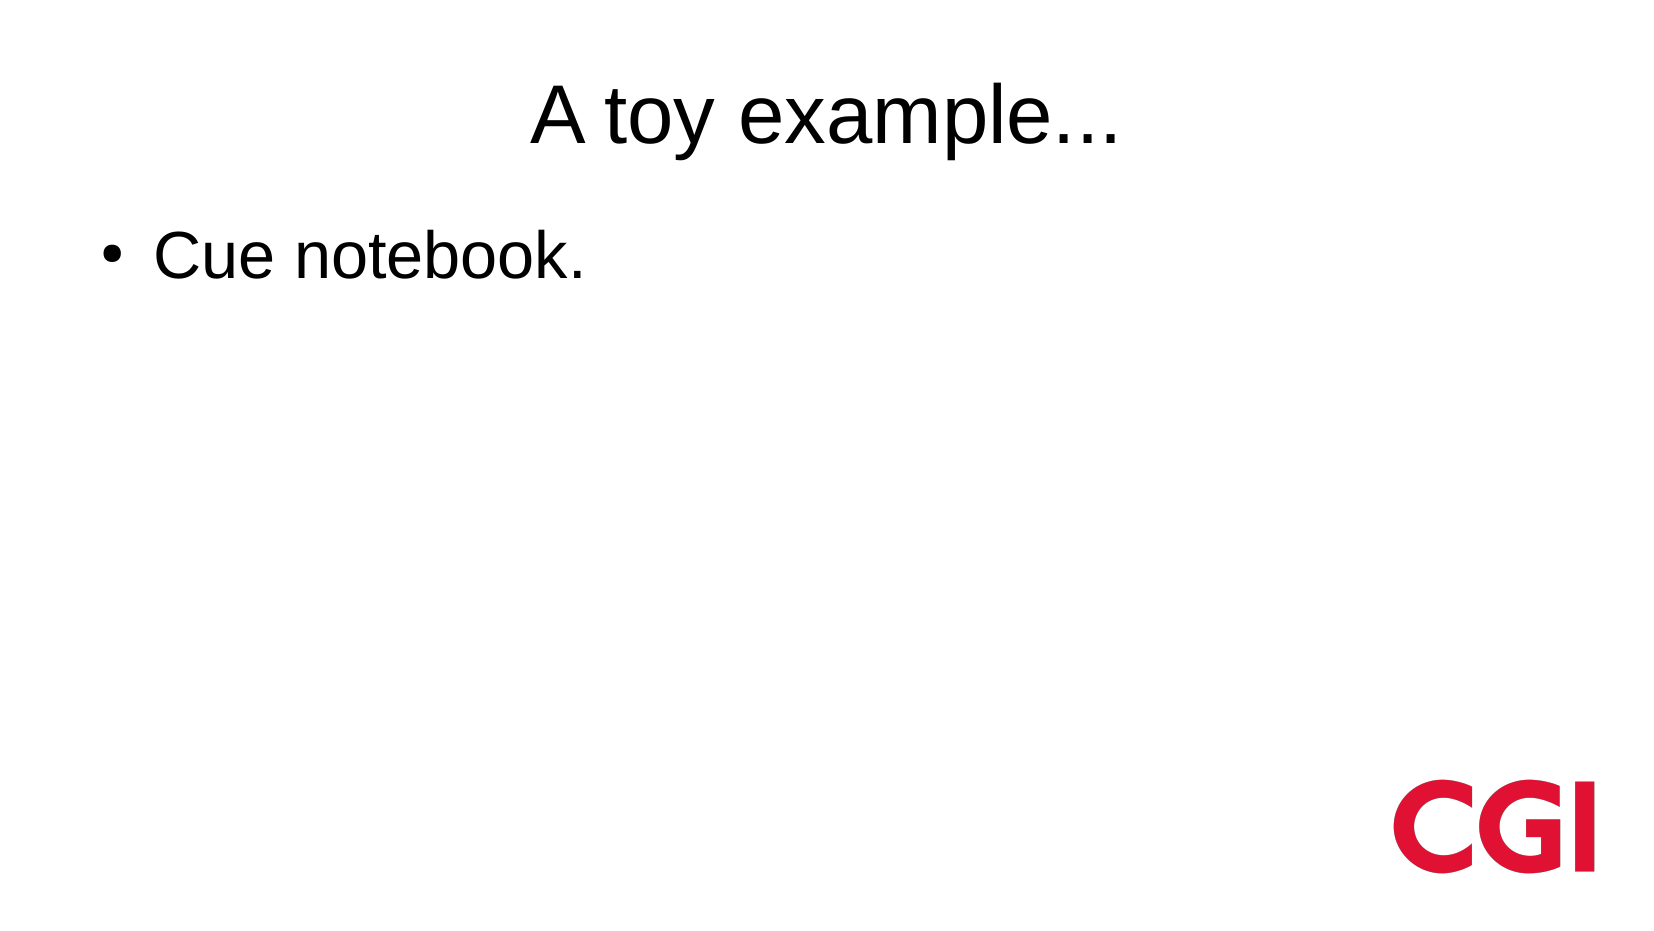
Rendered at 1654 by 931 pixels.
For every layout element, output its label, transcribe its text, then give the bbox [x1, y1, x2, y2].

title A toy example... [82, 37, 1571, 193]
picture [1393, 779, 1595, 874]
list Cue notebook. [82, 217, 1571, 758]
